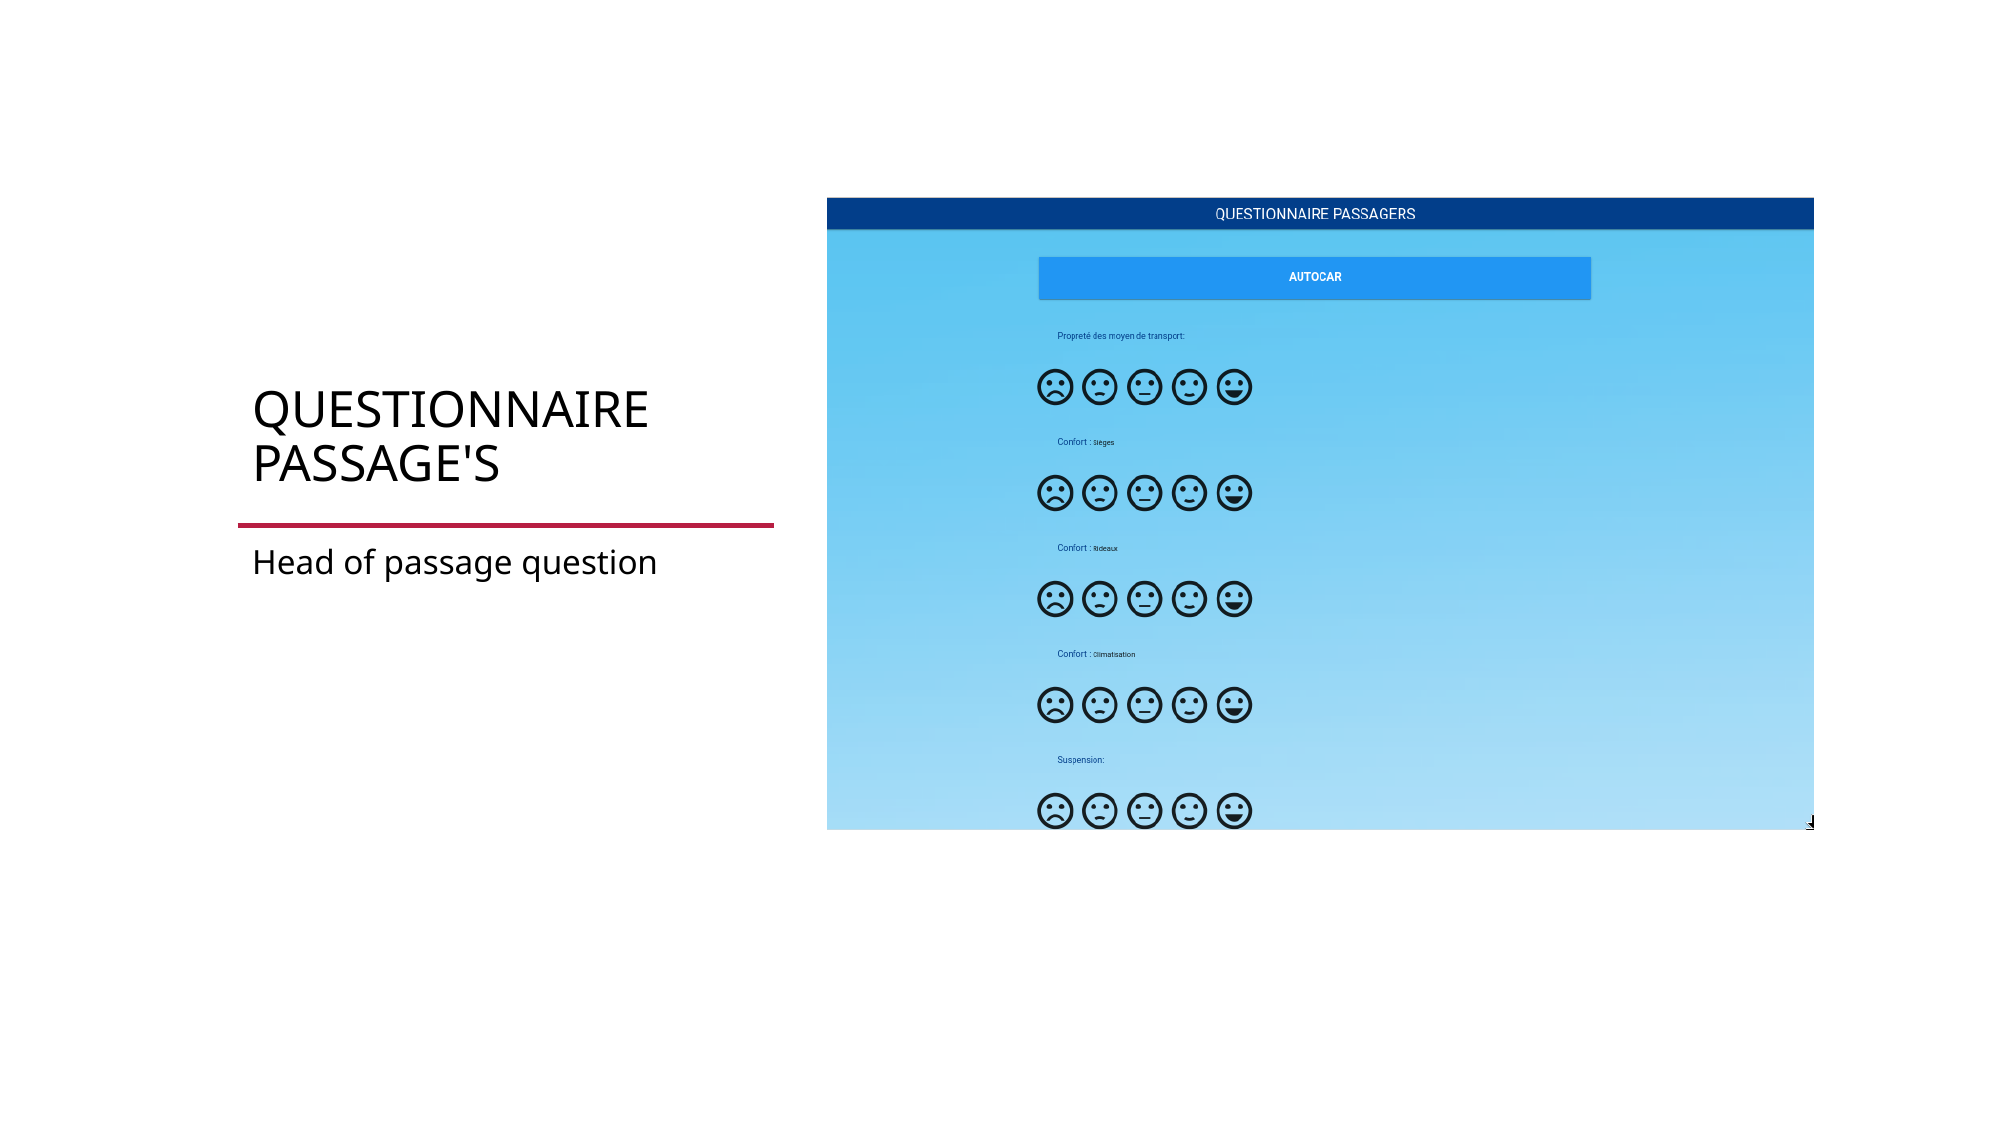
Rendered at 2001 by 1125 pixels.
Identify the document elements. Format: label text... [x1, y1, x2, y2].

picture [827, 197, 1814, 830]
title Questionnaire passage's [236, 131, 774, 500]
list Head of passage question [236, 525, 775, 895]
